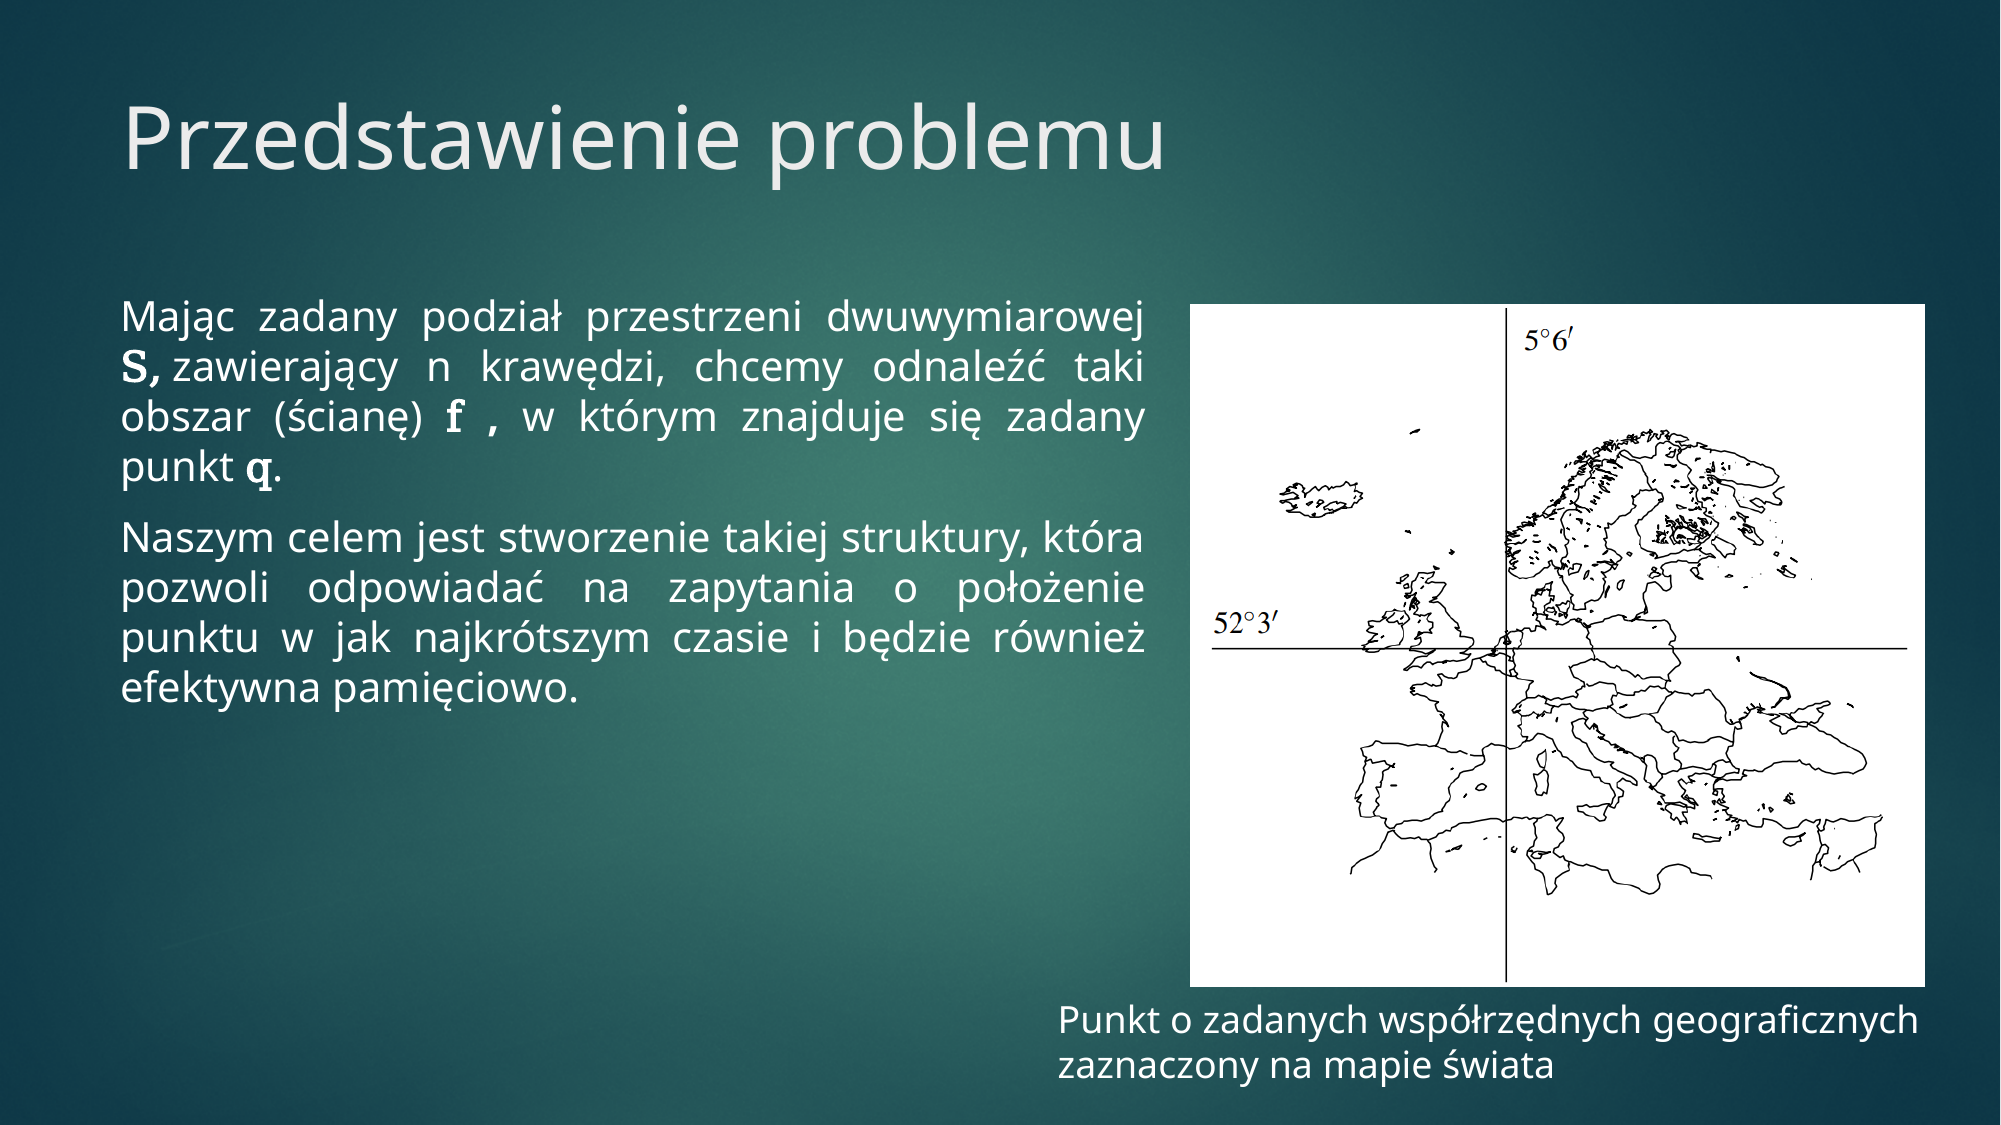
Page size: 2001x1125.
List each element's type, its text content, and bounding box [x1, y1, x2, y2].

list Mając zadany podział przestrzeni dwuwymiarowej S, zawierający n krawędzi, chcemy odnaleźć taki obszar (ścianę) f , w którym znajduje się zadany punkt q. Naszym celem jest stworzenie takiej struktury, która pozwoli odpowiadać na zapytania o położenie punktu w jak najkrótszym czasie i będzie również efektywna pamięciowo. [105, 281, 1161, 971]
picture [1190, 304, 1925, 987]
title Przedstawienie problemu [106, 74, 1649, 305]
text_box Punkt o zadanych współrzędnych geograficznych zaznaczony na mapie świata [1042, 988, 2000, 1095]
